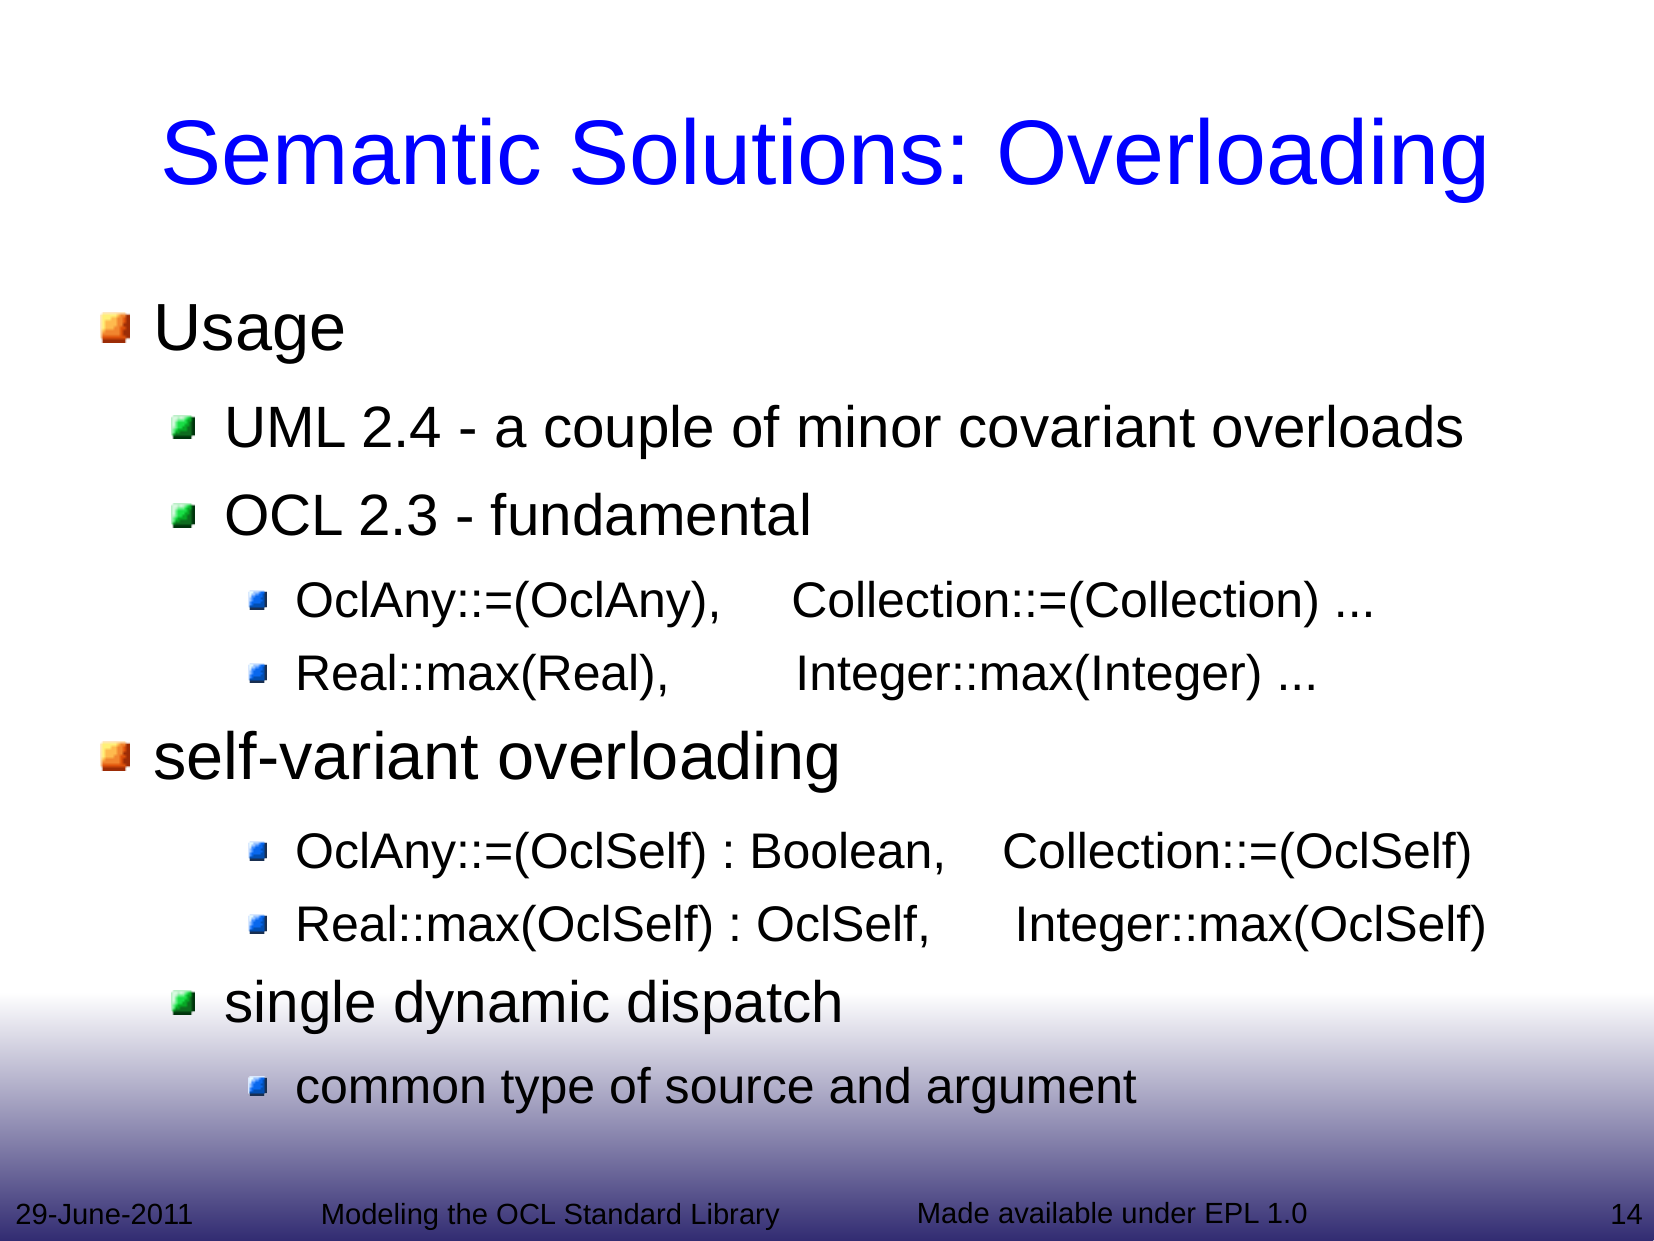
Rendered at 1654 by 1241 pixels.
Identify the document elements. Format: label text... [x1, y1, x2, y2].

list Usage UML 2.4 - a couple of minor covariant overloads OCL 2.3 - fundamental OclAny::=(OclAny), Collection::=(Collection) ... Real::max(Real), Integer::max(Integer) ... self-variant overloading OclAny::=(OclSelf) : Boolean, Collection::=(OclSelf) Real::max(OclSelf) : OclSelf, Integer::max(OclSelf) single dynamic dispatch common type of source and argument [82, 290, 1571, 1114]
title Semantic Solutions: Overloading [82, 49, 1571, 257]
